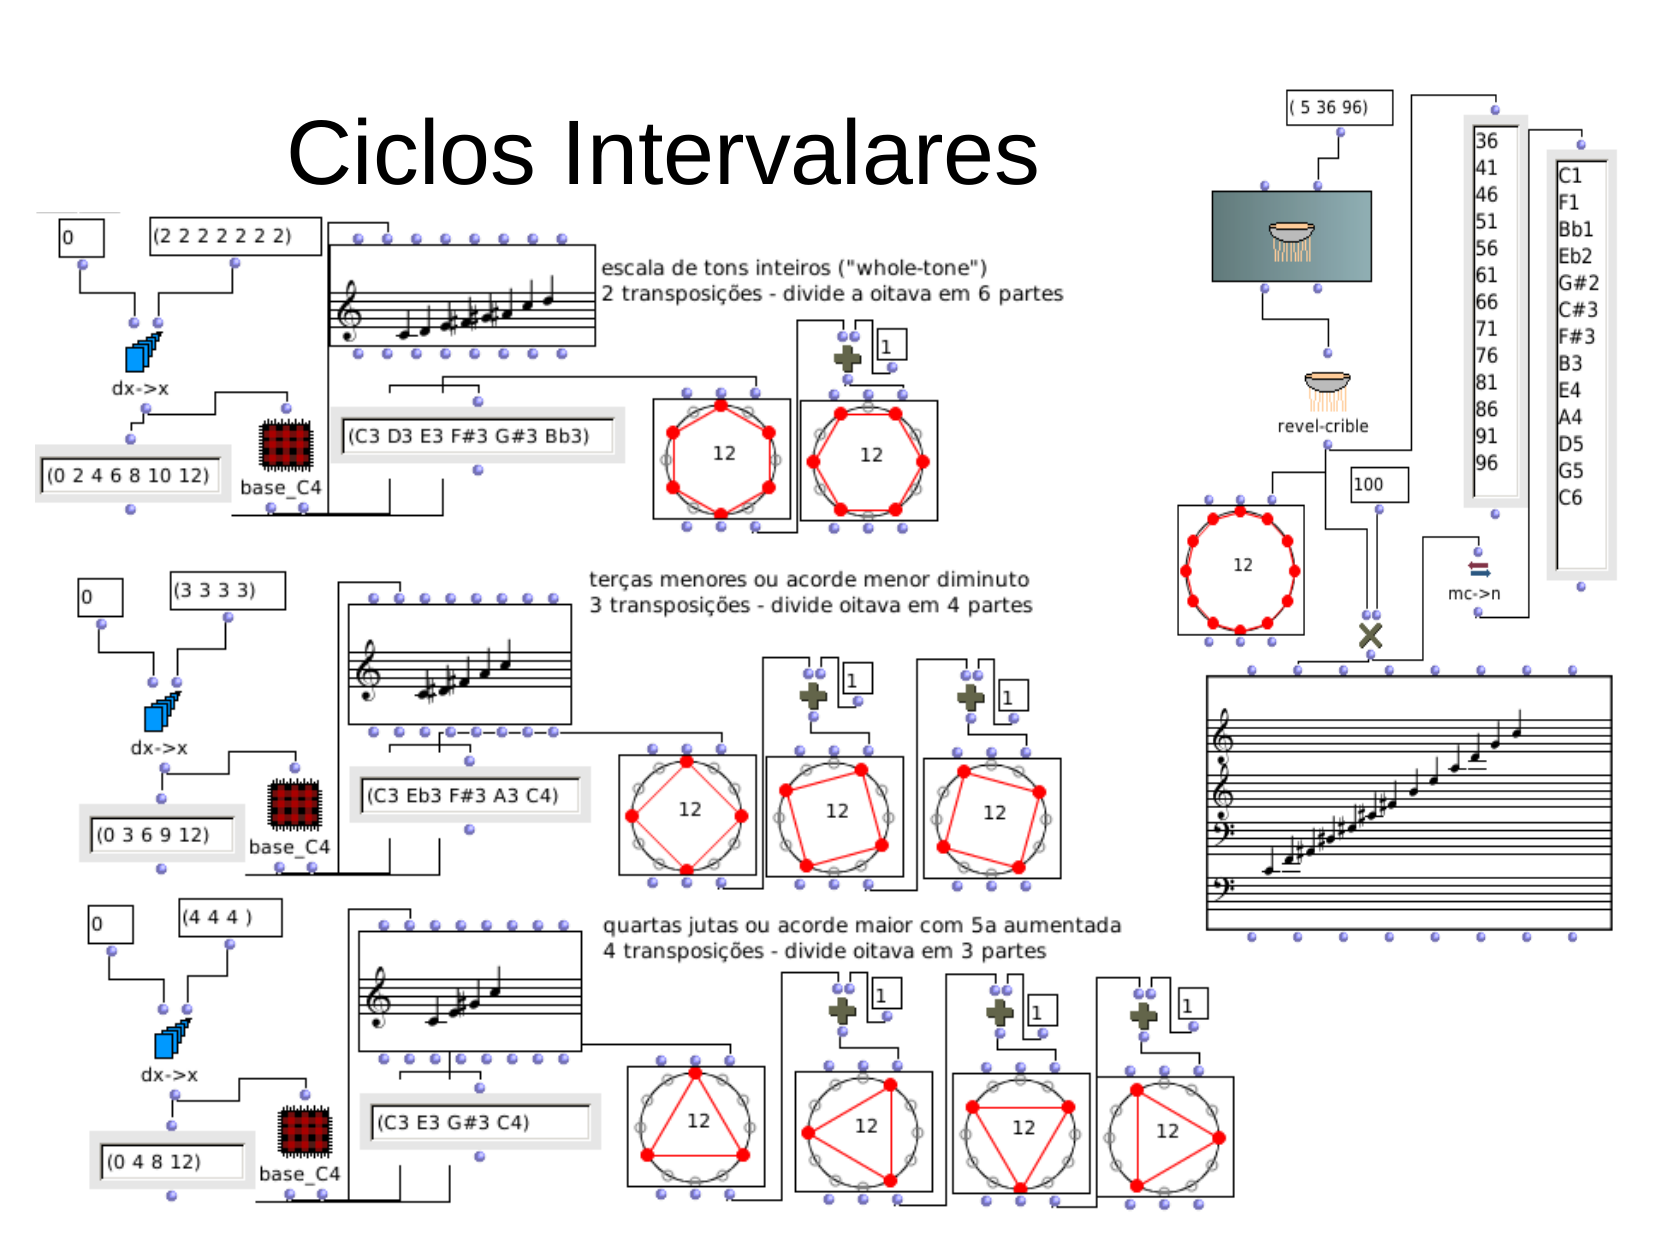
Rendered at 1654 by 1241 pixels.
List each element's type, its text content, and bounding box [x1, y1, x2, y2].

title Ciclos Intervalares [82, 49, 1571, 212]
picture [35, 82, 1630, 1222]
